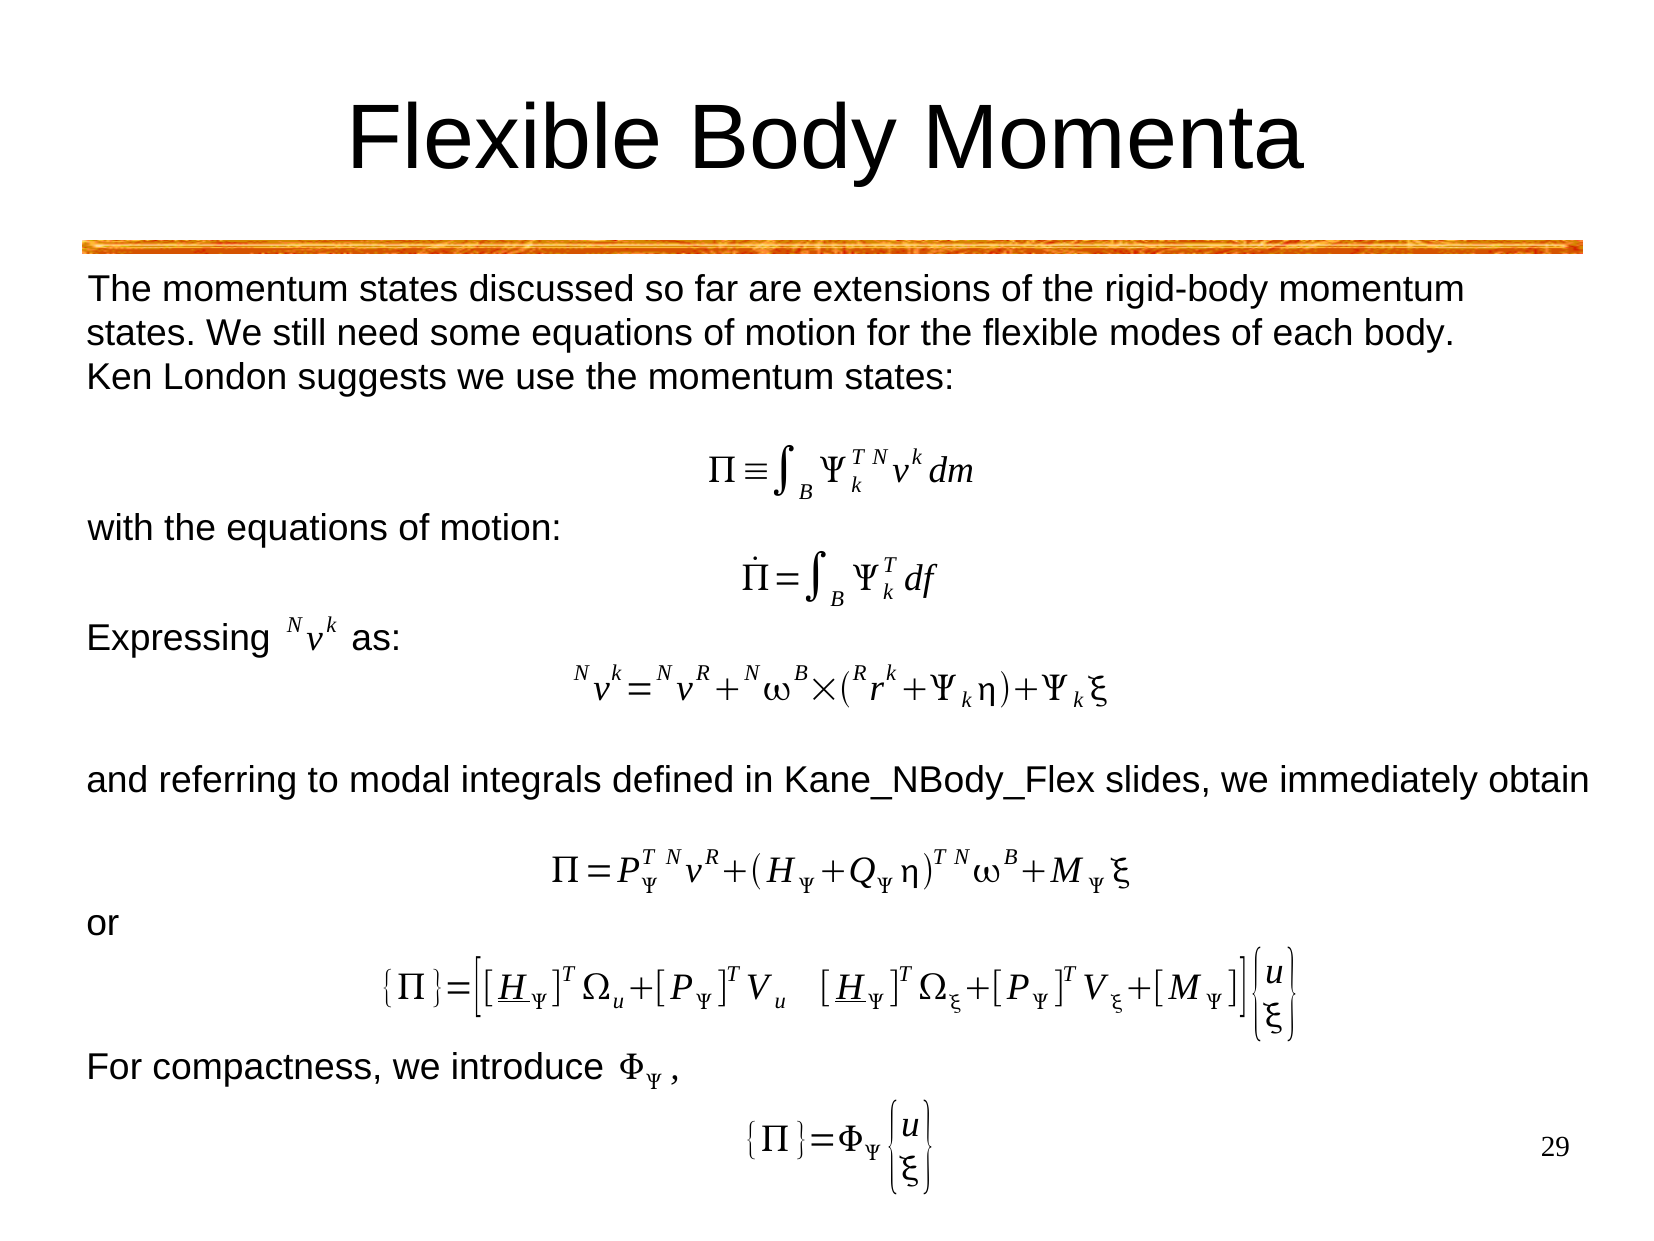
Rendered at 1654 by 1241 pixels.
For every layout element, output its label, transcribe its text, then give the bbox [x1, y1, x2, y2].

title Flexible Body Momenta [82, 56, 1571, 218]
picture [82, 240, 1583, 254]
chart [80, 268, 1600, 1196]
